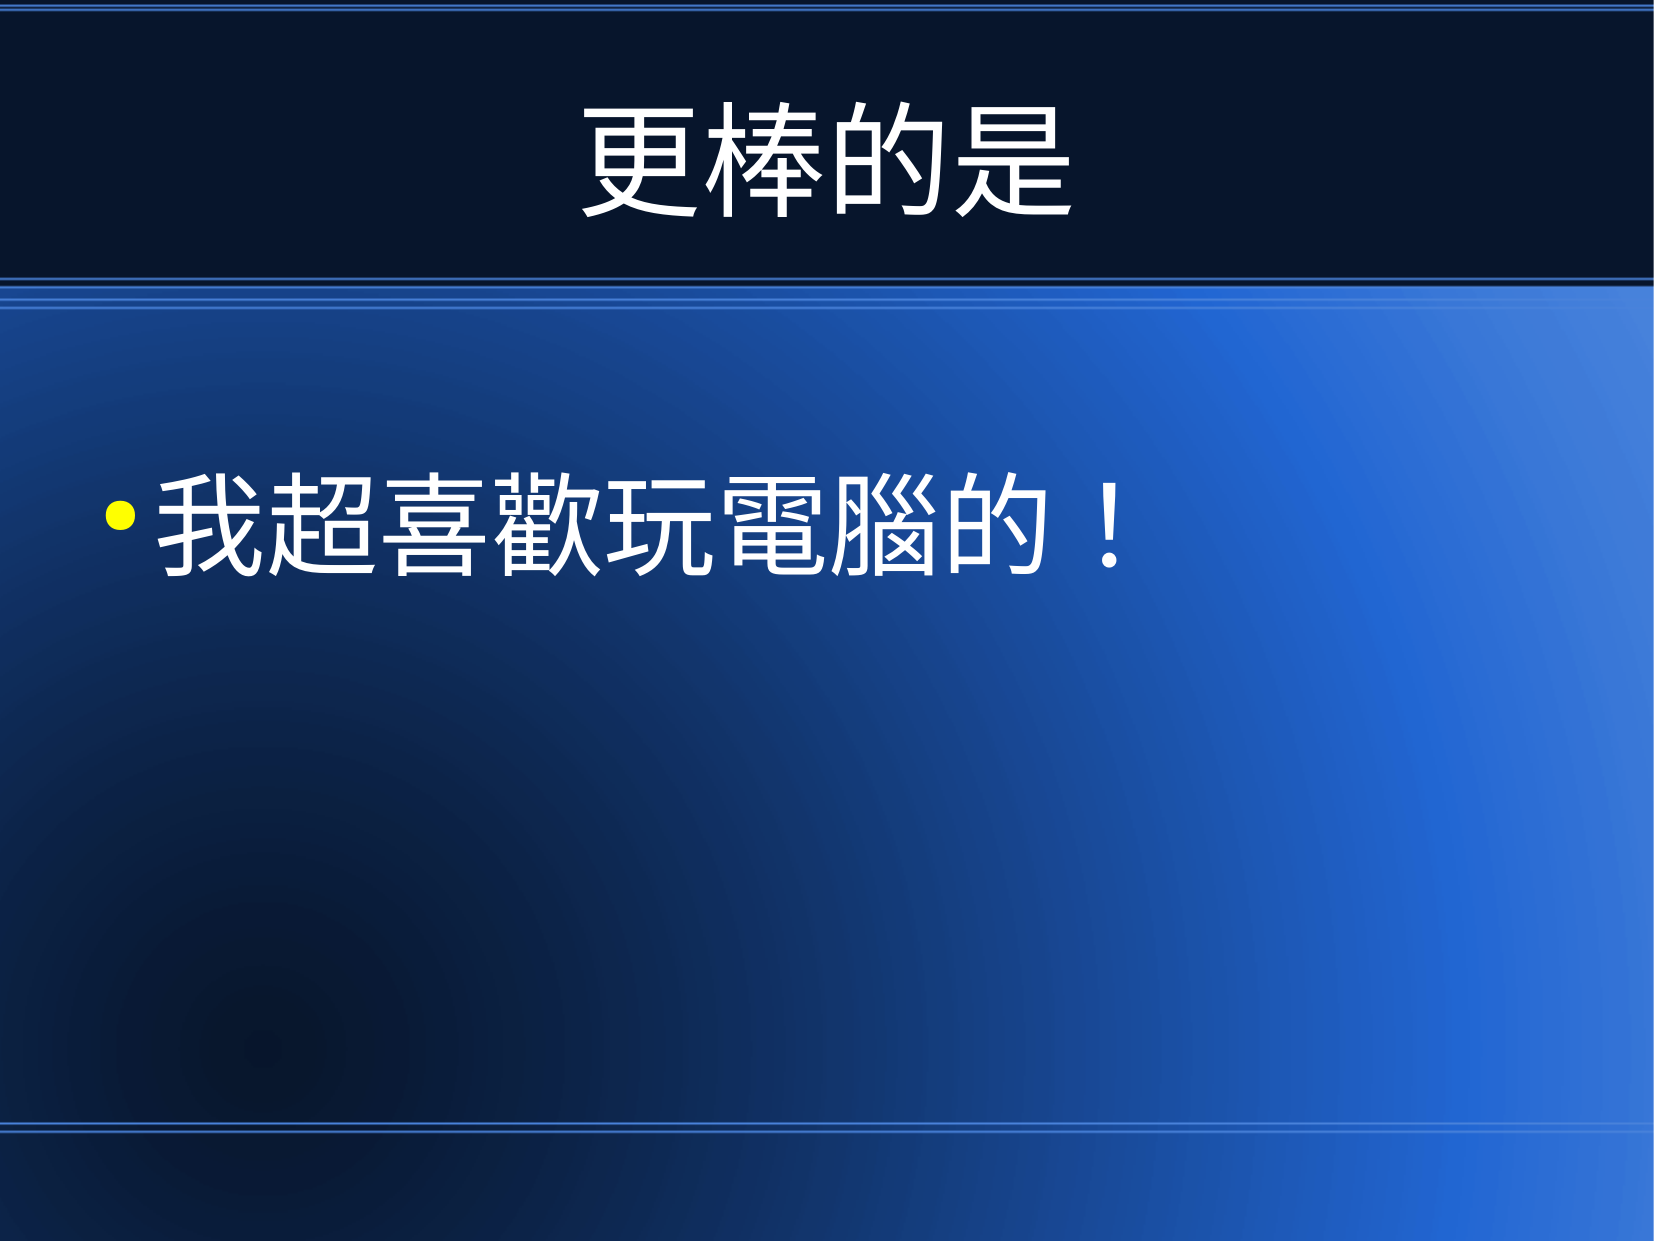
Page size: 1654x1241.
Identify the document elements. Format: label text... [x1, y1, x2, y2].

title 更棒的是 [82, 49, 1571, 257]
list 我超喜歡玩電腦的！ [82, 355, 1571, 1241]
picture [0, 0, 1654, 1241]
